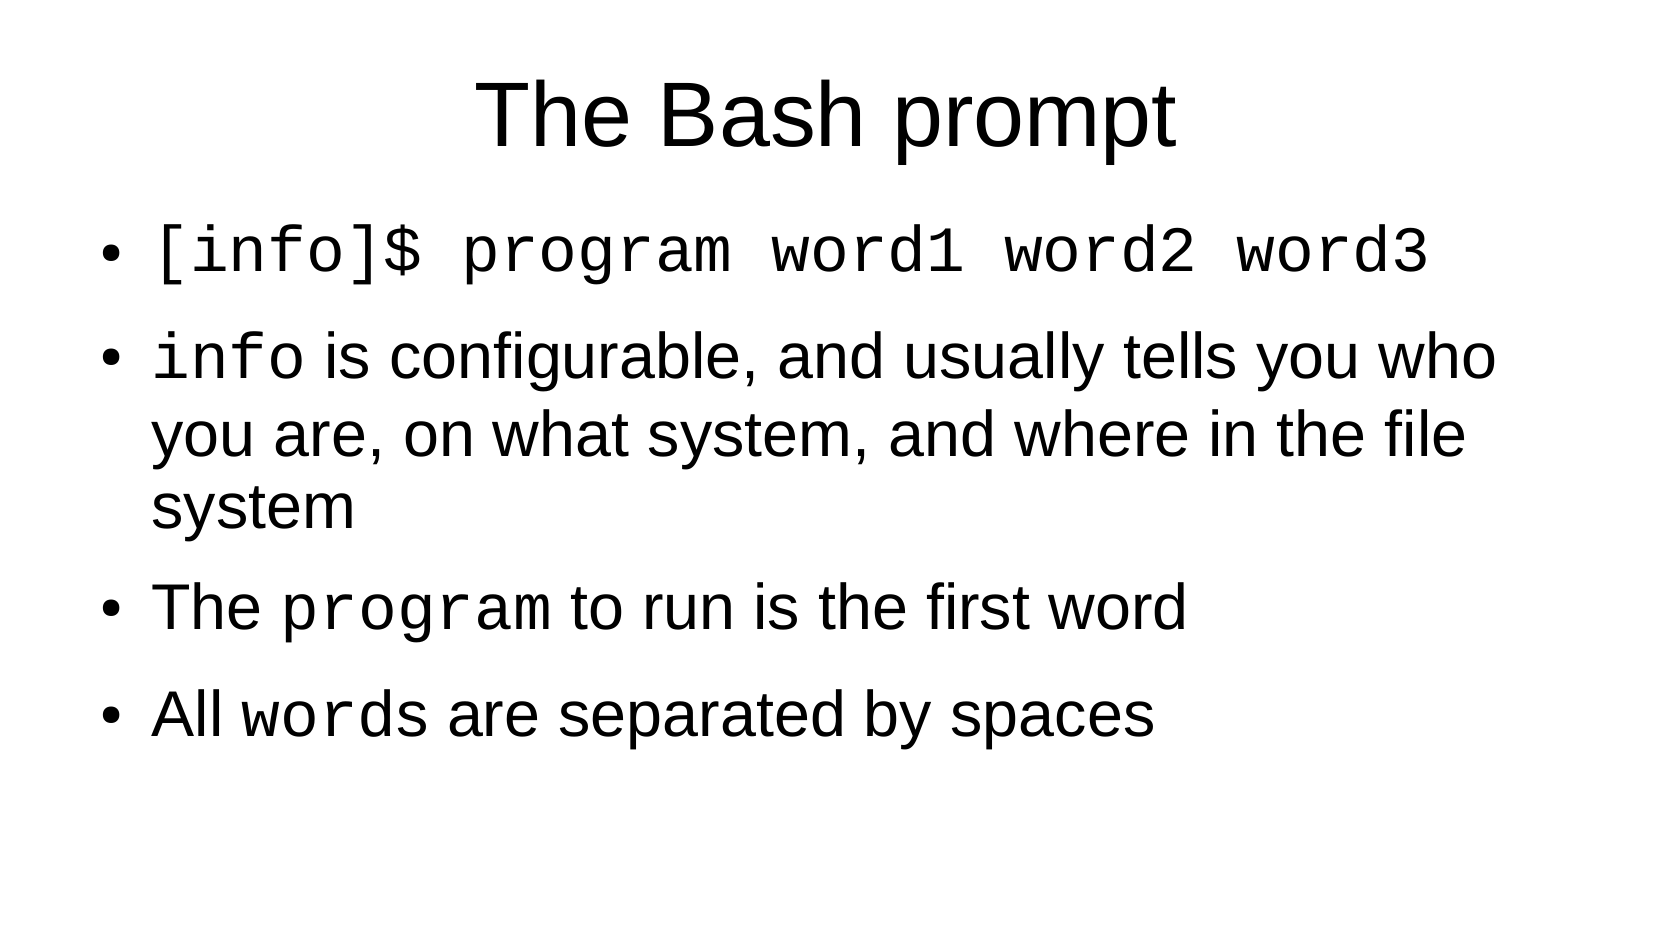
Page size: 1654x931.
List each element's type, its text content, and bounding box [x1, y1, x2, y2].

title The Bash prompt [82, 37, 1571, 193]
list [info]$ program word1 word2 word3 info is configurable, and usually tells you who you are, on what system, and where in the file system The program to run is the first word All words are separated by spaces [82, 217, 1571, 758]
